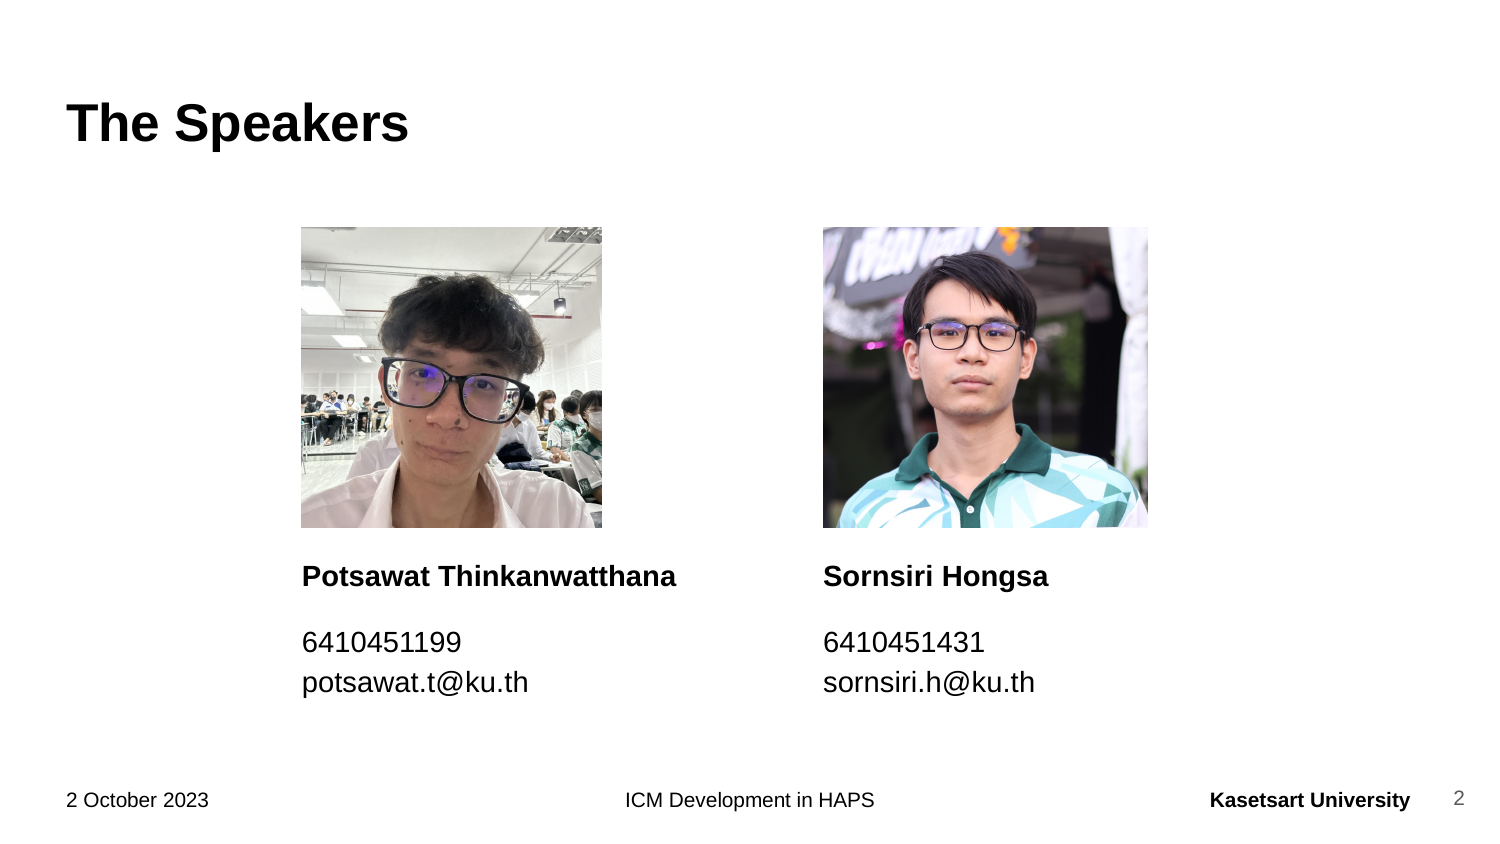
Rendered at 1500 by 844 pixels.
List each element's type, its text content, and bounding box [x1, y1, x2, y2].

slide_number <number> [1389, 764, 1480, 830]
list Sornsiri Hongsa 6410451431 sornsiri.h@ku.th [823, 552, 1199, 844]
picture [301, 227, 602, 528]
picture [823, 227, 1148, 528]
list Potsawat Thinkanwatthana 6410451199 potsawat.t@ku.th [301, 552, 677, 844]
title The Speakers [51, 72, 1449, 167]
